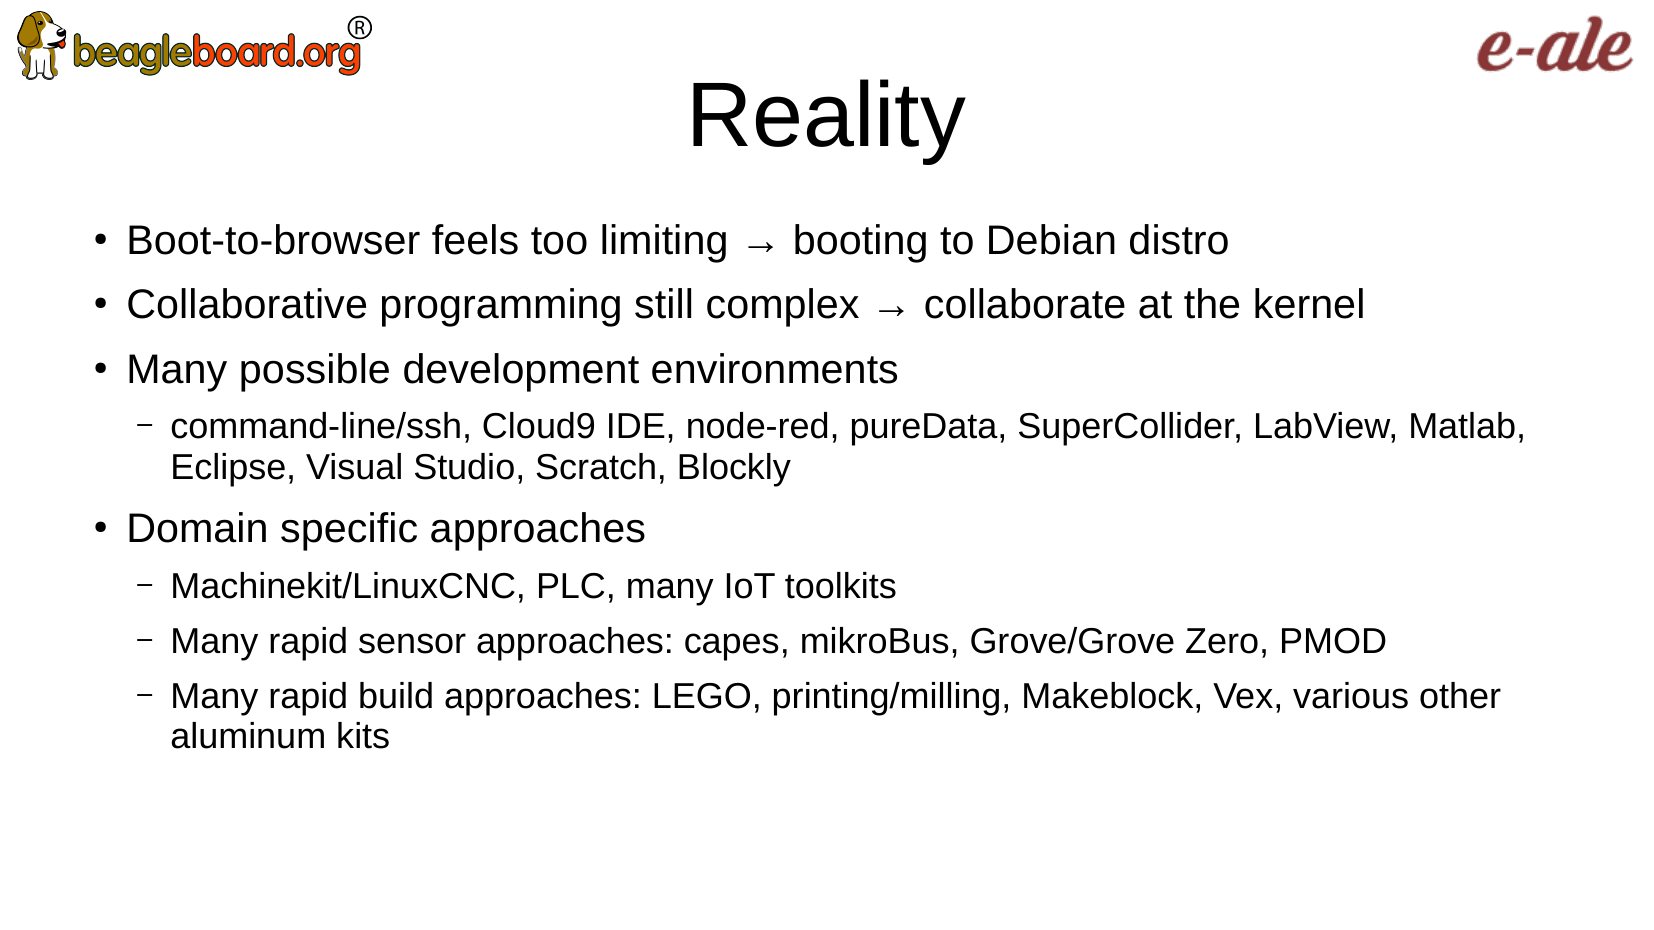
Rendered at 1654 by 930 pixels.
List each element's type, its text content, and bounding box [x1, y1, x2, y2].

picture [17, 11, 372, 80]
title Reality [82, 37, 1571, 193]
picture [1475, 14, 1636, 74]
list Boot-to-browser feels too limiting → booting to Debian distro Collaborative programming still complex → collaborate at the kernel Many possible development environments command-line/ssh, Cloud9 IDE, node-red, pureData, SuperCollider, LabView, Matlab, Eclipse, Visual Studio, Scratch, Blockly Domain specific approaches Machinekit/LinuxCNC, PLC, many IoT toolkits Many rapid sensor approaches: capes, mikroBus, Grove/Grove Zero, PMOD Many rapid build approaches: LEGO, printing/milling, Makeblock, Vex, various other aluminum kits [82, 217, 1571, 757]
